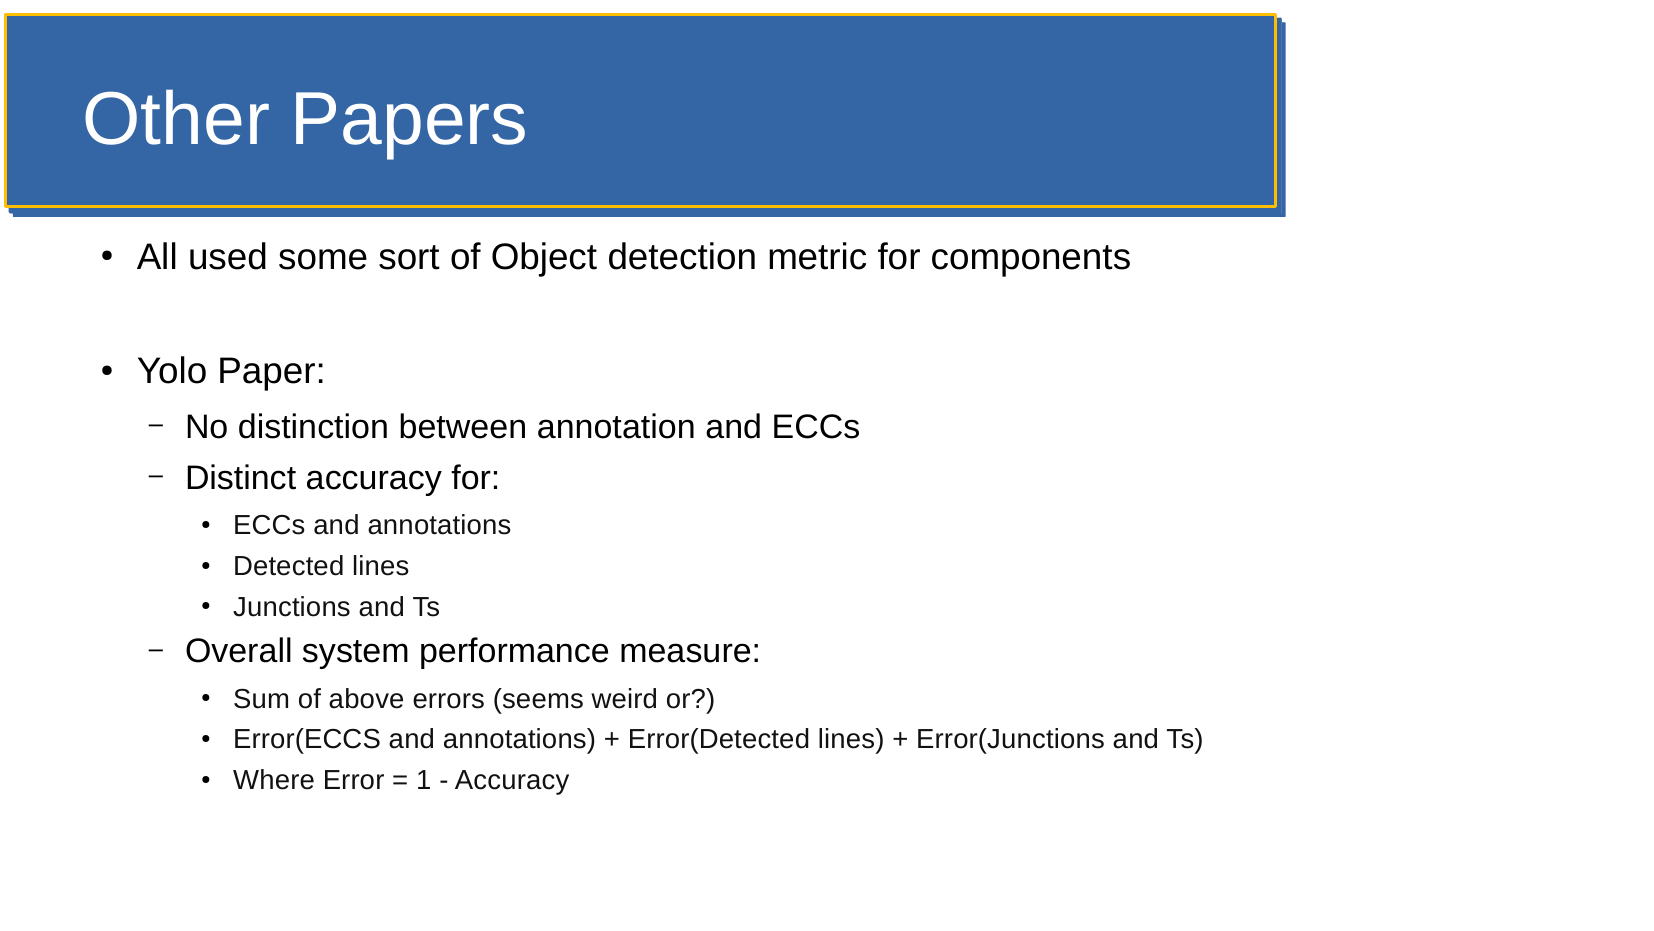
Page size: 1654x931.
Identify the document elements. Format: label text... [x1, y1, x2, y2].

title Other Papers [82, 44, 1235, 192]
list All used some sort of Object detection metric for components Yolo Paper: No distinction between annotation and ECCs Distinct accuracy for: ECCs and annotations Detected lines Junctions and Ts Overall system performance measure: Sum of above errors (seems weird or?) Error(ECCS and annotations) + Error(Detected lines) + Error(Junctions and Ts) Where Error = 1 - Accuracy [88, 236, 1565, 798]
